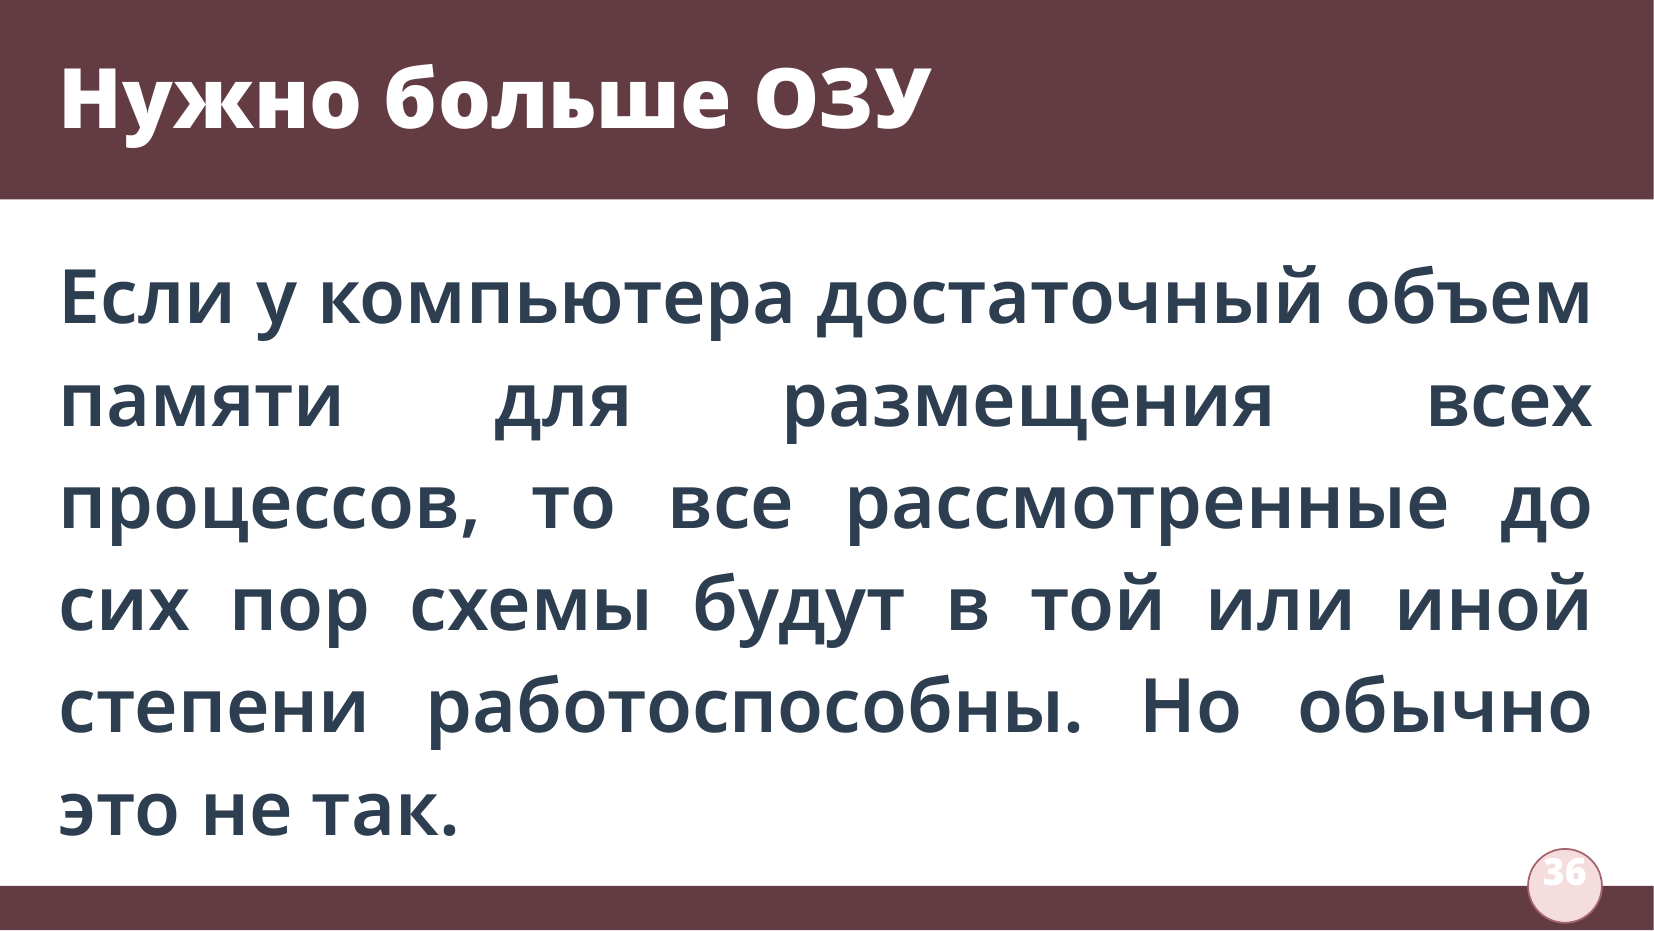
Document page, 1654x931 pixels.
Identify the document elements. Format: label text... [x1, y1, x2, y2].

title Нужно больше ОЗУ [59, 37, 1595, 155]
list Если у компьютера достаточный объем памяти для размещения всех процессов, то все рассмотренные до сих пор схемы будут в той или иной степени работоспособны. Но обычно это не так. [59, 243, 1595, 864]
